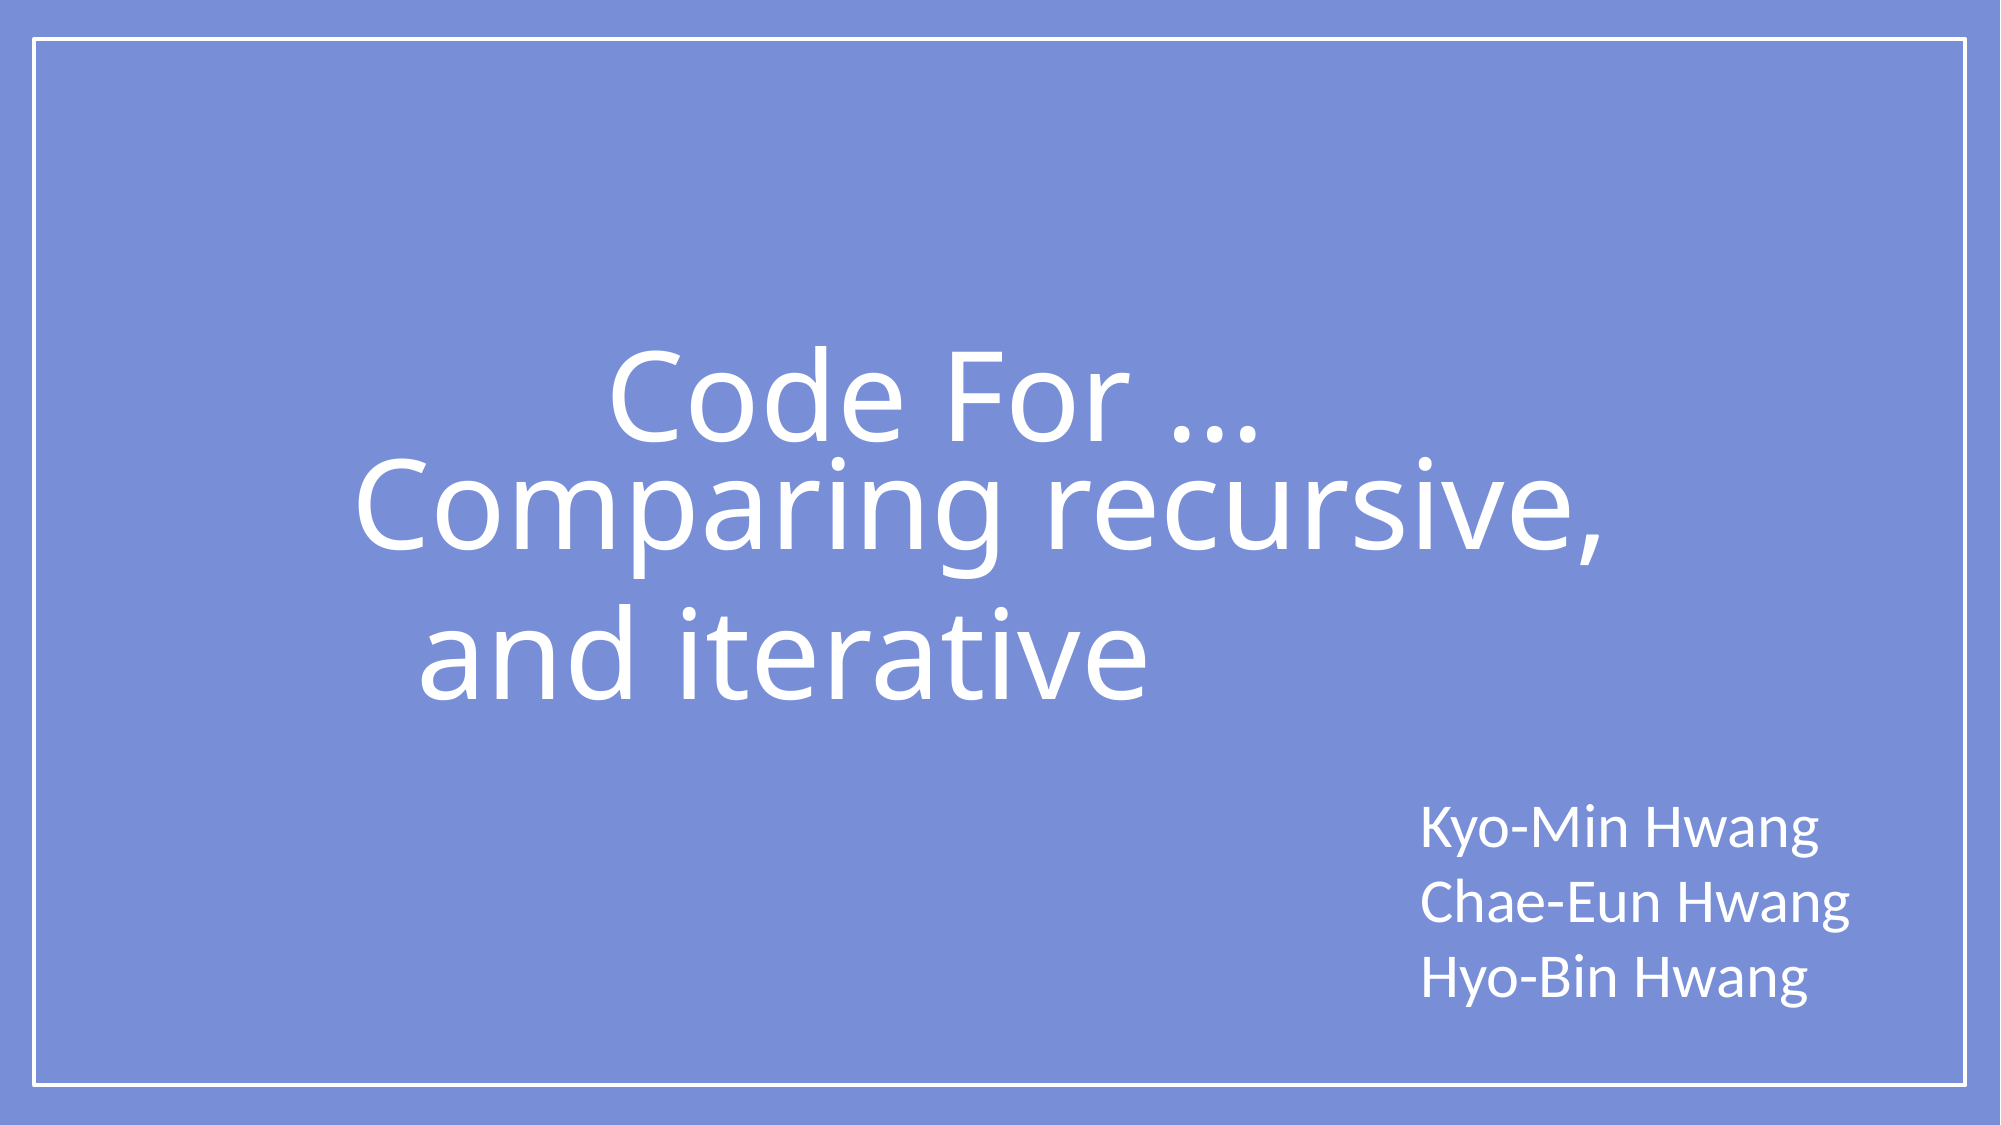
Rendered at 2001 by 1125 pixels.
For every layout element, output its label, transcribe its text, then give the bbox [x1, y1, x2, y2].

text_box Code For ... [590, 82, 2000, 474]
text_box Kyo-Min Hwang Chae-Eun Hwang Hyo-Bin Hwang [1405, 732, 1916, 972]
text_box Comparing recursive, and iterative [271, 340, 1772, 733]
